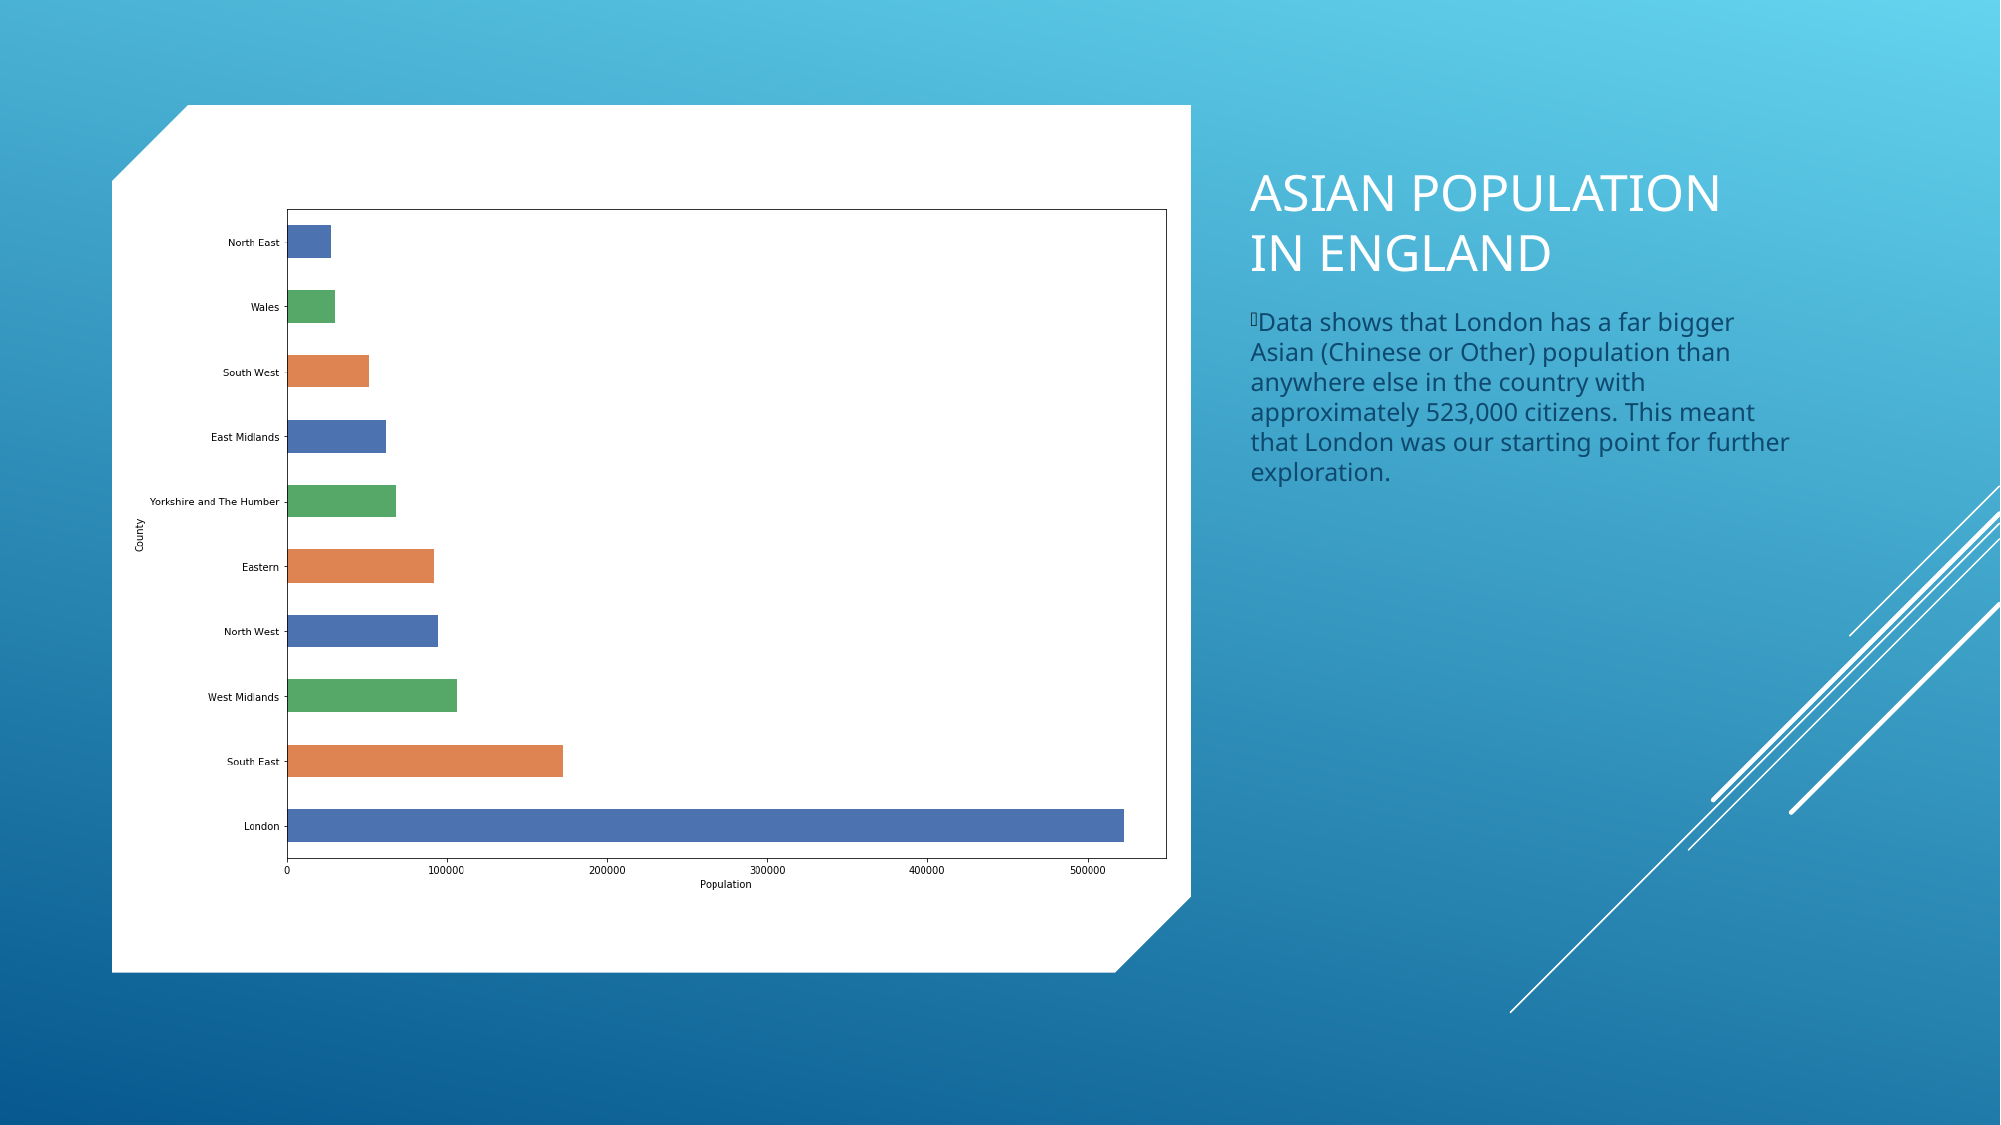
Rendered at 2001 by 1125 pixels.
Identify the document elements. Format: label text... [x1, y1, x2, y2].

title Asian Population in england [1235, 101, 1791, 290]
list Data shows that London has a far bigger Asian (Chinese or Other) population than anywhere else in the country with approximately 523,000 citizens. This meant that London was our starting point for further exploration. [1235, 298, 1807, 779]
text_box [0, 0, 2000, 1125]
text_box [1807, 525, 2000, 729]
picture [128, 199, 1175, 895]
text_box [1807, 518, 2000, 713]
